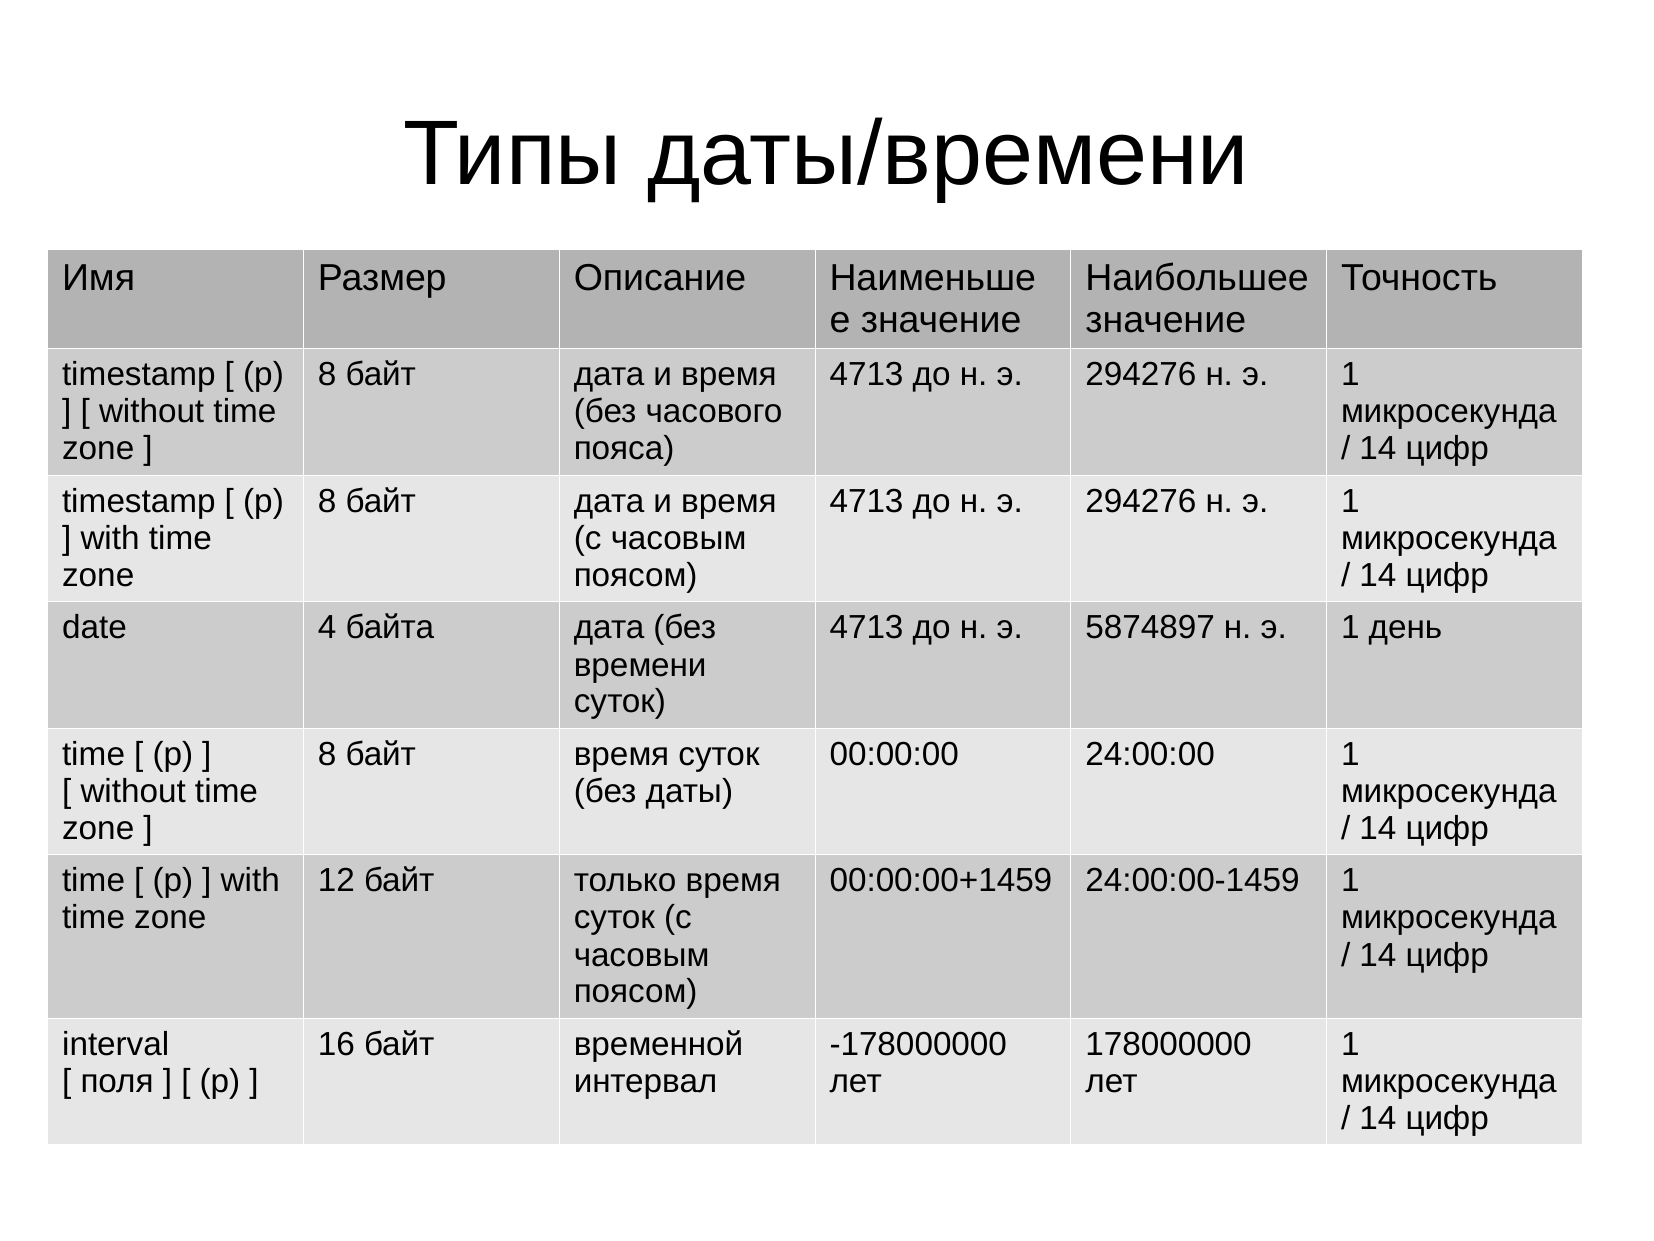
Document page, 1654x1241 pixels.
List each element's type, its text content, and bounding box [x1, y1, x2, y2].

table_header Наибольшее значение [1071, 250, 1326, 348]
table_cell 1 день [1327, 602, 1582, 728]
table_cell 12 байт [304, 855, 559, 1018]
table_header Описание [560, 250, 815, 348]
table_cell 24:00:00-1459 [1071, 855, 1326, 1018]
table_cell 1 микросекунда / 14 цифр [1327, 476, 1582, 601]
table_cell time [ (p) ] [ without time zone ] [48, 729, 303, 854]
table_cell 8 байт [304, 729, 559, 854]
table_cell 294276 н. э. [1071, 349, 1326, 475]
table_cell 24:00:00 [1071, 729, 1326, 854]
table_cell -178000000 лет [816, 1019, 1070, 1144]
table_cell timestamp [ (p) ] with time zone [48, 476, 303, 601]
table_cell 1 микросекунда / 14 цифр [1327, 1019, 1582, 1144]
table_header Наименьшее значение [816, 250, 1070, 348]
table_cell 4713 до н. э. [816, 602, 1070, 728]
table_cell 4713 до н. э. [816, 476, 1070, 601]
table_cell 00:00:00+1459 [816, 855, 1070, 1018]
table_cell interval [ поля ] [ (p) ] [48, 1019, 303, 1144]
table_cell timestamp [ (p) ] [ without time zone ] [48, 349, 303, 475]
table_cell 00:00:00 [816, 729, 1070, 854]
table_cell 1 микросекунда / 14 цифр [1327, 855, 1582, 1018]
table_cell 4713 до н. э. [816, 349, 1070, 475]
table_cell дата и время (без часового пояса) [560, 349, 815, 475]
table_header Точность [1327, 250, 1582, 348]
table_cell date [48, 602, 303, 728]
table_cell 1 микросекунда / 14 цифр [1327, 729, 1582, 854]
table_cell 8 байт [304, 349, 559, 475]
table_cell 16 байт [304, 1019, 559, 1144]
table_cell время суток (без даты) [560, 729, 815, 854]
table_cell 1 микросекунда / 14 цифр [1327, 349, 1582, 475]
table_cell time [ (p) ] with time zone [48, 855, 303, 1018]
table_cell 294276 н. э. [1071, 476, 1326, 601]
table_cell только время суток (с часовым поясом) [560, 855, 815, 1018]
table_cell дата и время (с часовым поясом) [560, 476, 815, 601]
table_cell временной интервал [560, 1019, 815, 1144]
table_cell 8 байт [304, 476, 559, 601]
table_cell 4 байта [304, 602, 559, 728]
table_cell дата (без времени суток) [560, 602, 815, 728]
table_header Размер [304, 250, 559, 348]
table_cell 178000000 лет [1071, 1019, 1326, 1144]
table_header Имя [48, 250, 303, 348]
title Типы даты/времени [82, 49, 1571, 249]
table_cell 5874897 н. э. [1071, 602, 1326, 728]
